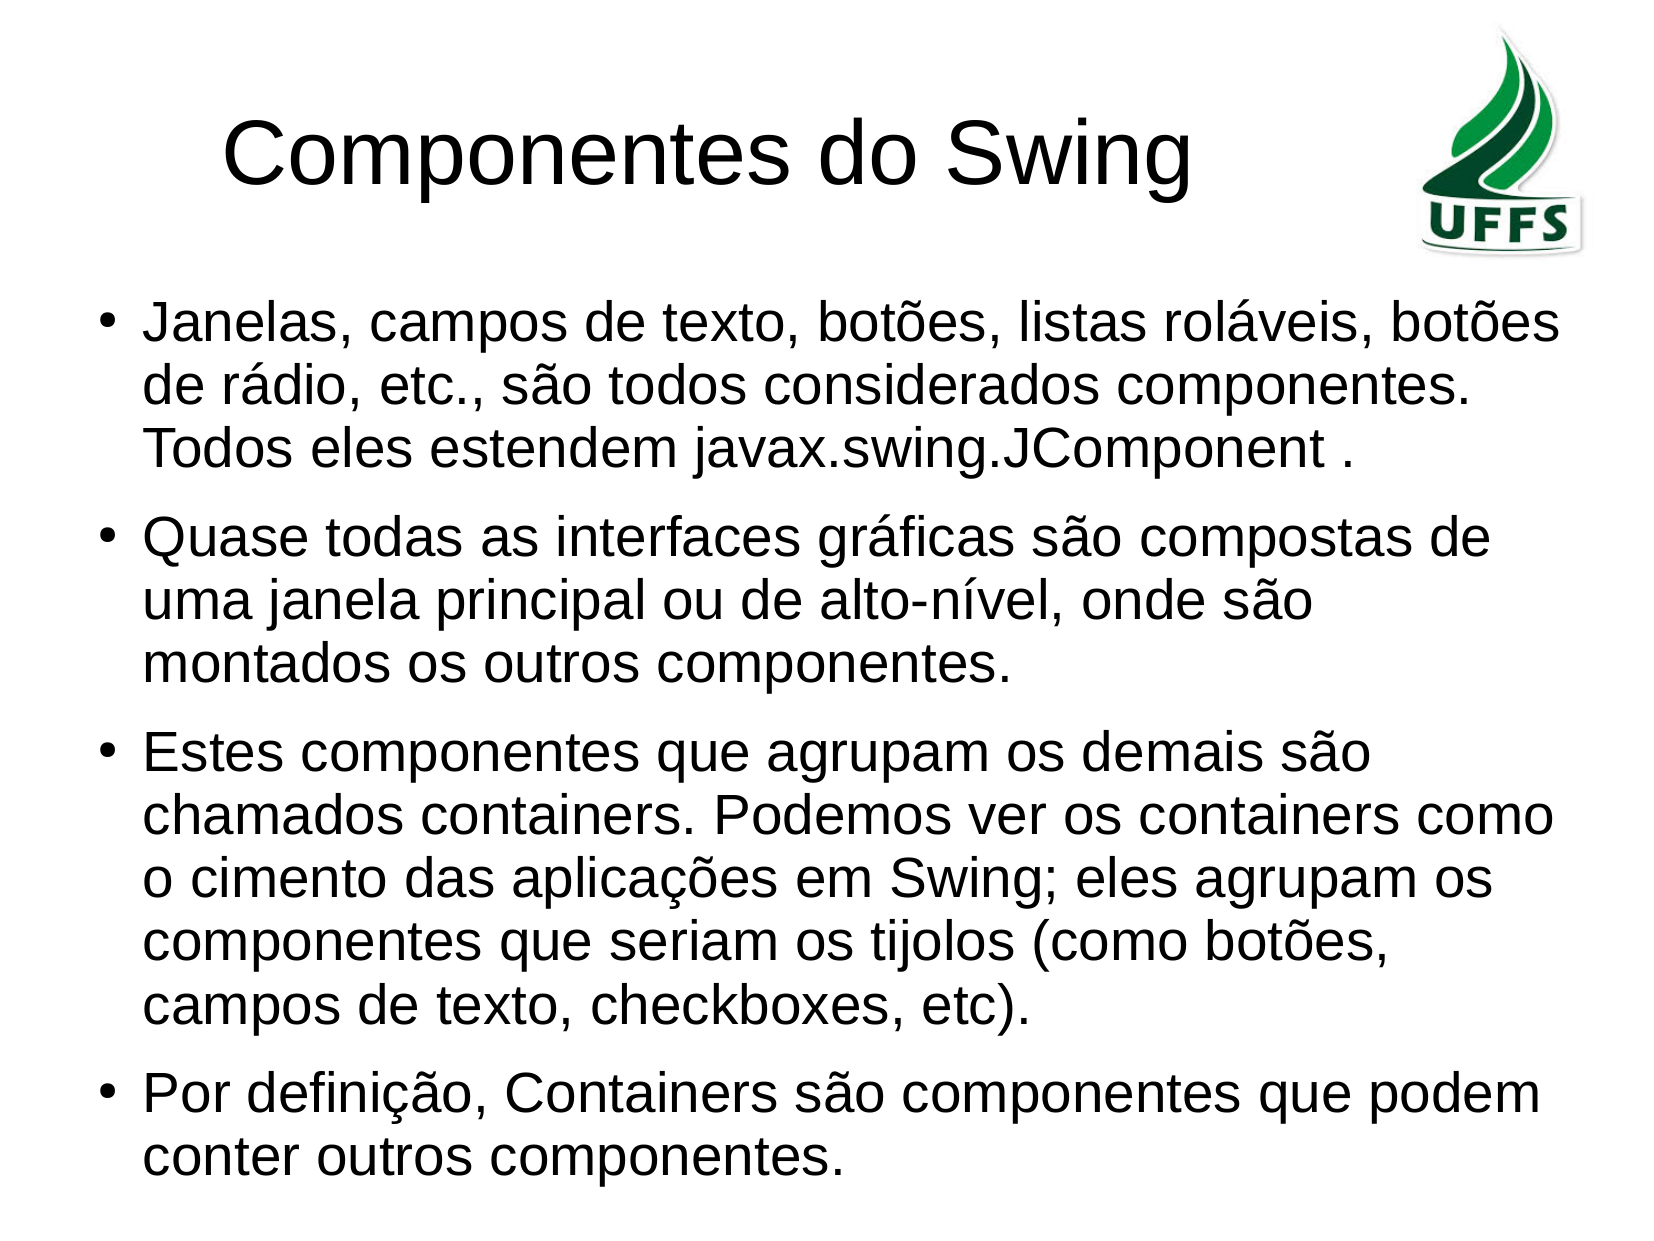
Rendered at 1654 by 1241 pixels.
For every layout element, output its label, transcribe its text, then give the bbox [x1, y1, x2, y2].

picture [1381, 20, 1624, 272]
list Janelas, campos de texto, botões, listas roláveis, botões de rádio, etc., são todos considerados componentes. Todos eles estendem javax.swing.JComponent . Quase todas as interfaces gráficas são compostas de uma janela principal ou de alto-nível, onde são montados os outros componentes. Estes componentes que agrupam os demais são chamados containers. Podemos ver os containers como o cimento das aplicações em Swing; eles agrupam os componentes que seriam os tijolos (como botões, campos de texto, checkboxes, etc). Por definição, Containers são componentes que podem conter outros componentes. [82, 290, 1571, 1217]
title Componentes do Swing [82, 49, 1335, 257]
